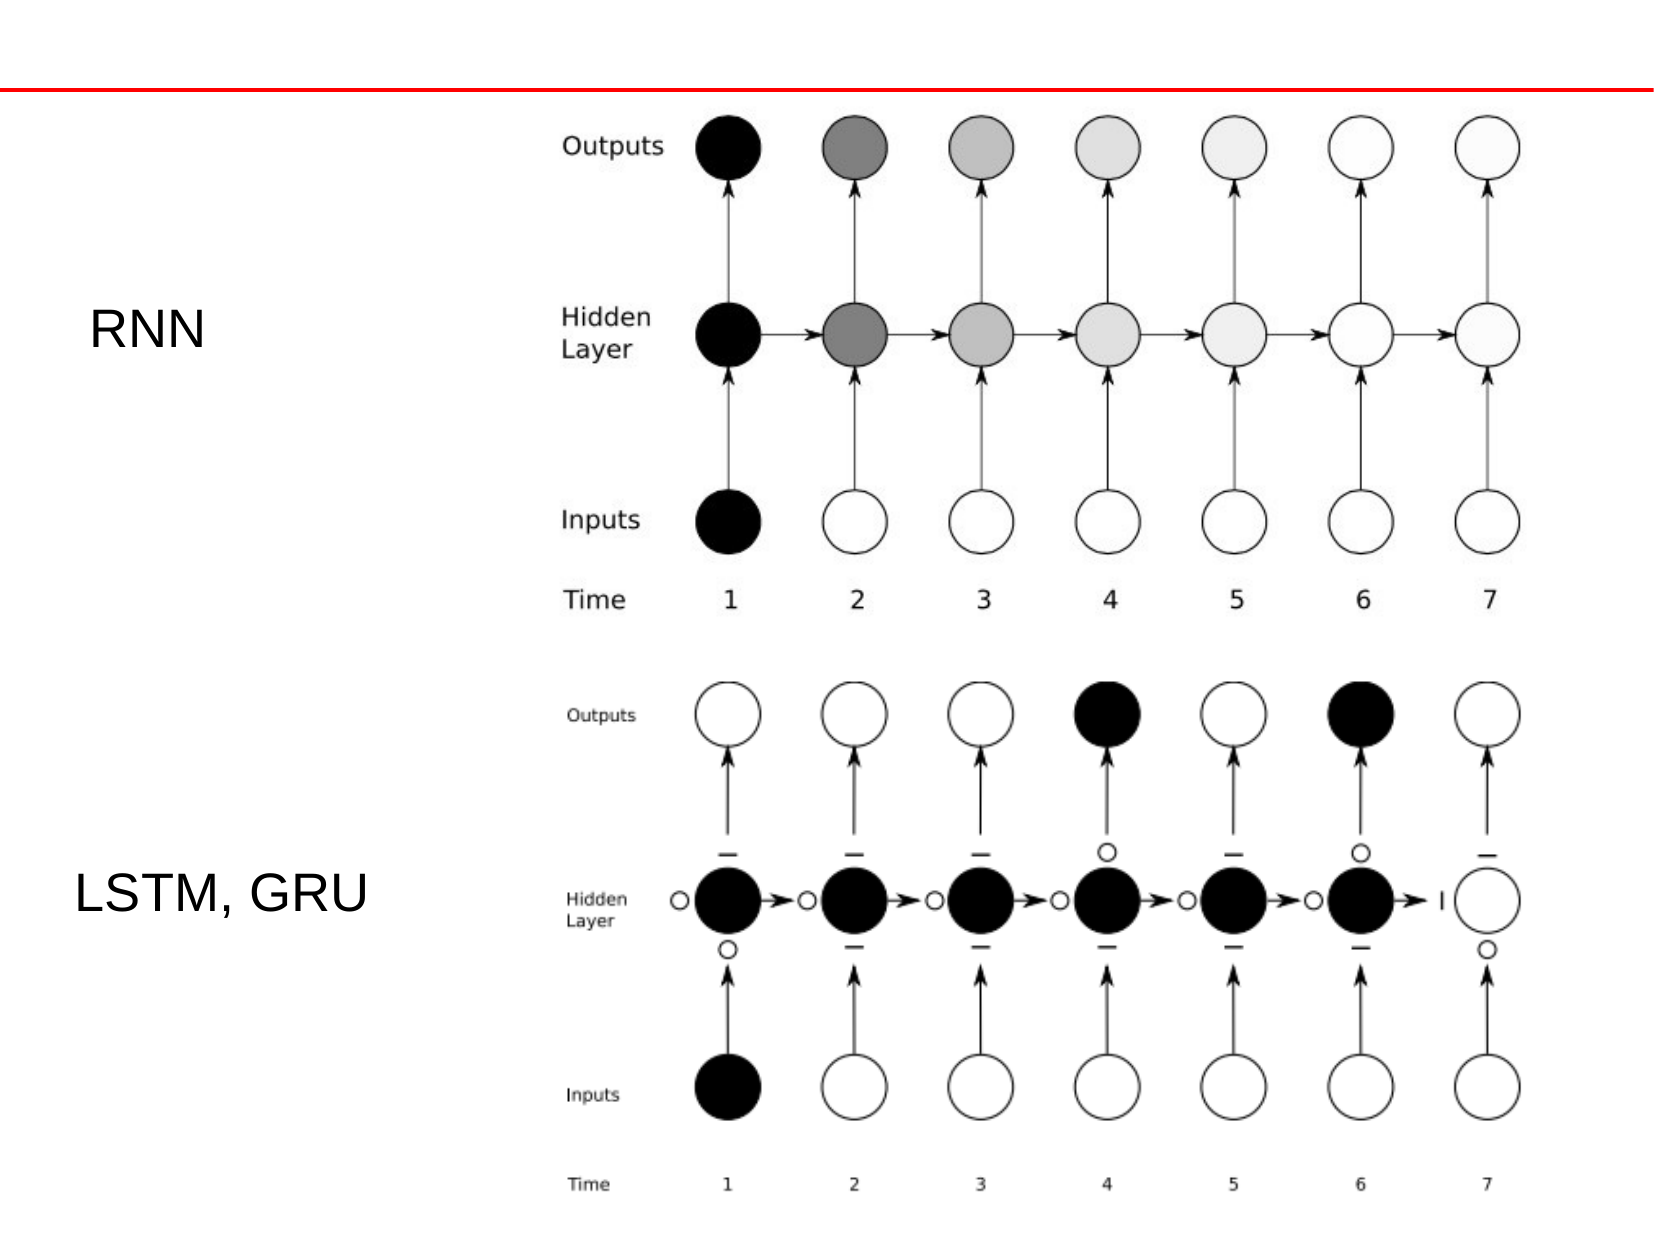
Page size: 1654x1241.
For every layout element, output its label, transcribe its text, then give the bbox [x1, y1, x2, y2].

text_box RNN [75, 291, 571, 428]
text_box LSTM, GRU [60, 855, 556, 931]
picture [420, 644, 1616, 1241]
picture [534, 94, 1540, 638]
